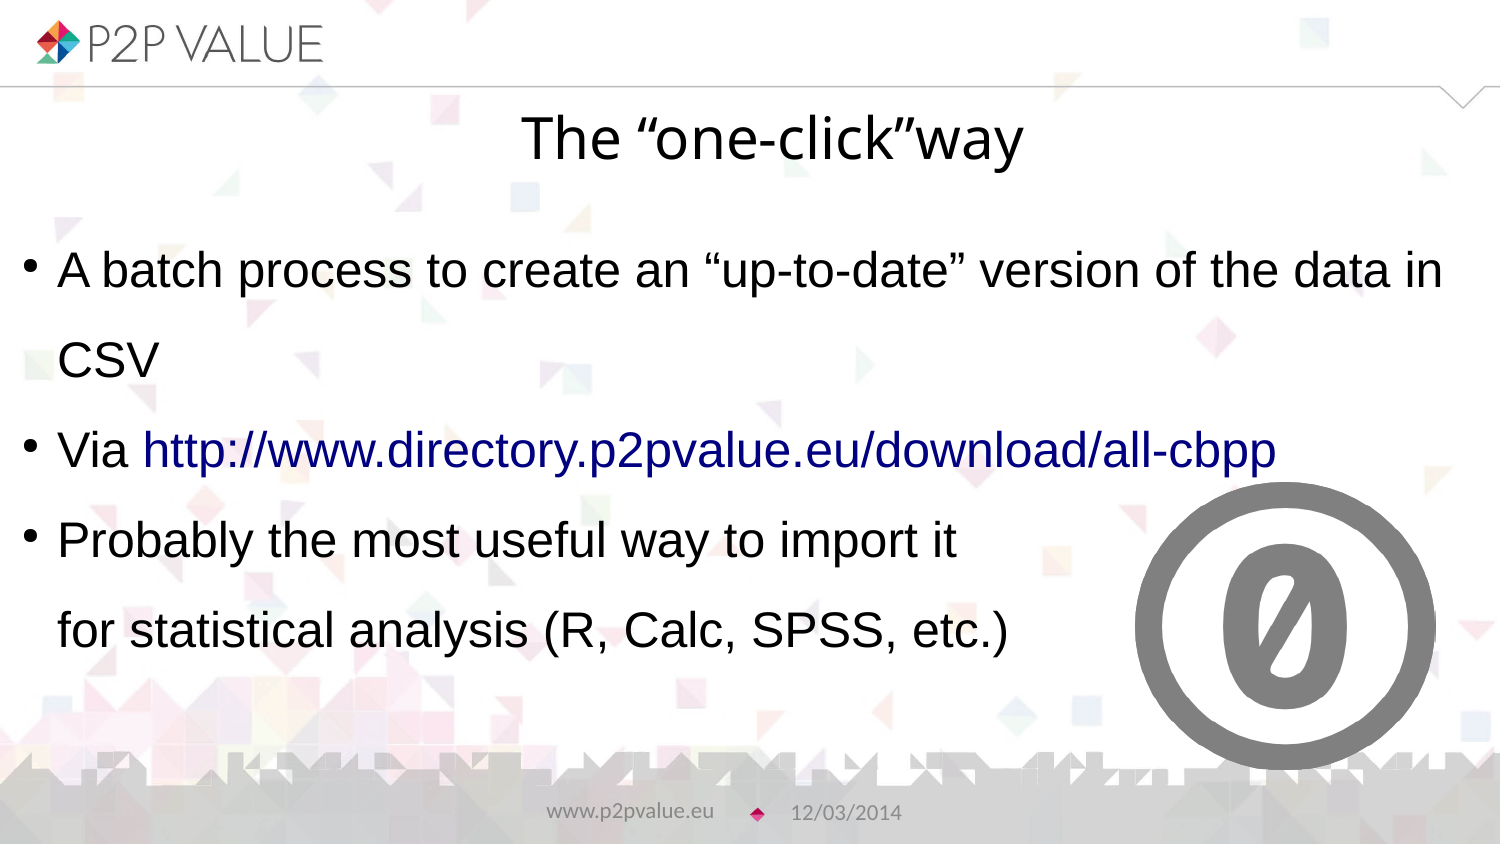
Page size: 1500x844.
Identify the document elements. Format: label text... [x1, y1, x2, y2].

slide_number 12/03/2014 [777, 788, 1470, 834]
text_box www.p2pvalue.eu [540, 789, 759, 829]
picture [0, 0, 1500, 844]
subtitle A batch process to create an “up-to-date” version of the data in CSV Via http://www.directory.p2pvalue.eu/download/all-cbpp Probably the most useful way to import it for statistical analysis (R, Calc, SPSS, etc.) [8, 201, 1489, 757]
title The “one-click”way [105, 92, 1441, 181]
